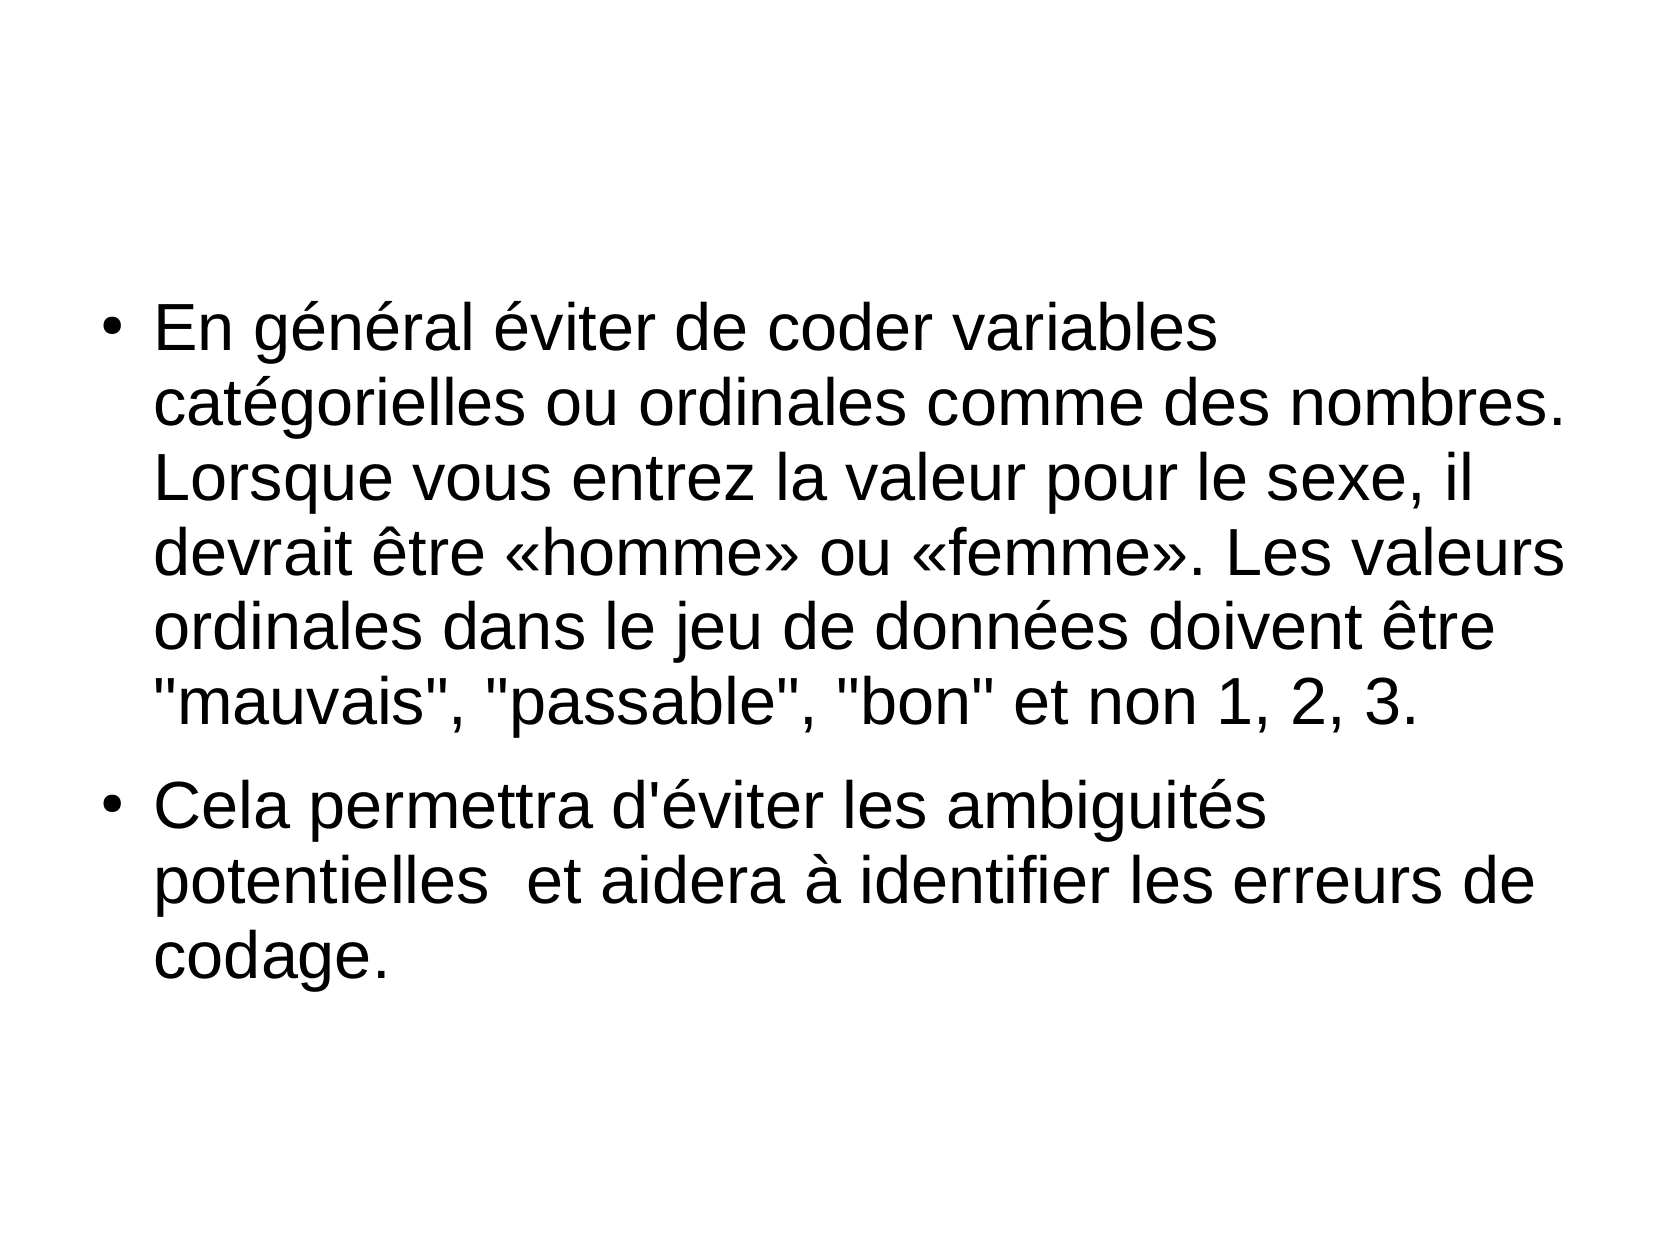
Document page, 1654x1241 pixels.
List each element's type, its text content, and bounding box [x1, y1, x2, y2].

list En général éviter de coder variables catégorielles ou ordinales comme des nombres. Lorsque vous entrez la valeur pour le sexe, il devrait être «homme» ou «femme». Les valeurs ordinales dans le jeu de données doivent être "mauvais", "passable", "bon" et non 1, 2, 3. Cela permettra d'éviter les ambiguités potentielles et aidera à identifier les erreurs de codage. [82, 290, 1571, 1010]
